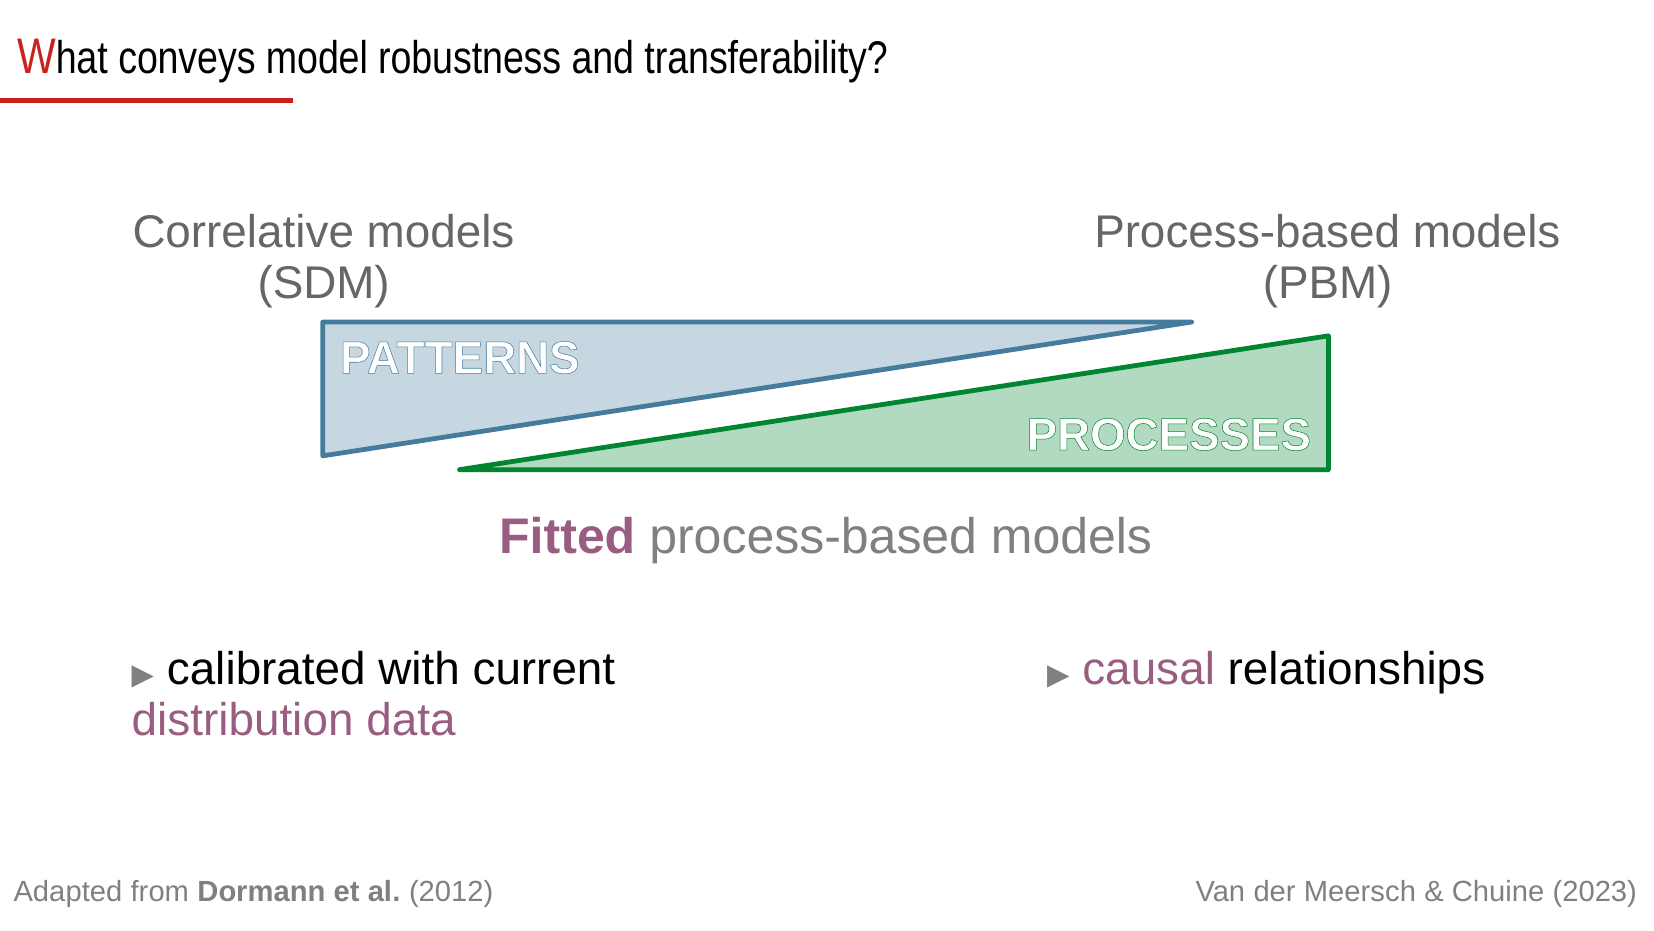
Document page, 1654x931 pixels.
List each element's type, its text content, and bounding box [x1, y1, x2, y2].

text_box Van der Meersch & Chuine (2023) [1120, 856, 1653, 928]
text_box PATTERNS [322, 322, 1192, 456]
text_box PROCESSES [459, 335, 1329, 470]
text_box Adapted from Dormann et al. (2012) [0, 856, 531, 927]
text_box Fitted process-based models [471, 477, 1180, 595]
text_box ▶ calibrated with current distribution data [116, 537, 649, 865]
text_box ▶ causal relationships [1032, 537, 1564, 865]
text_box What conveys model robustness and transferability? [2, 0, 1652, 120]
text_box Correlative models (SDM) [57, 198, 590, 316]
text_box Process-based models (PBM) [1032, 198, 1623, 316]
